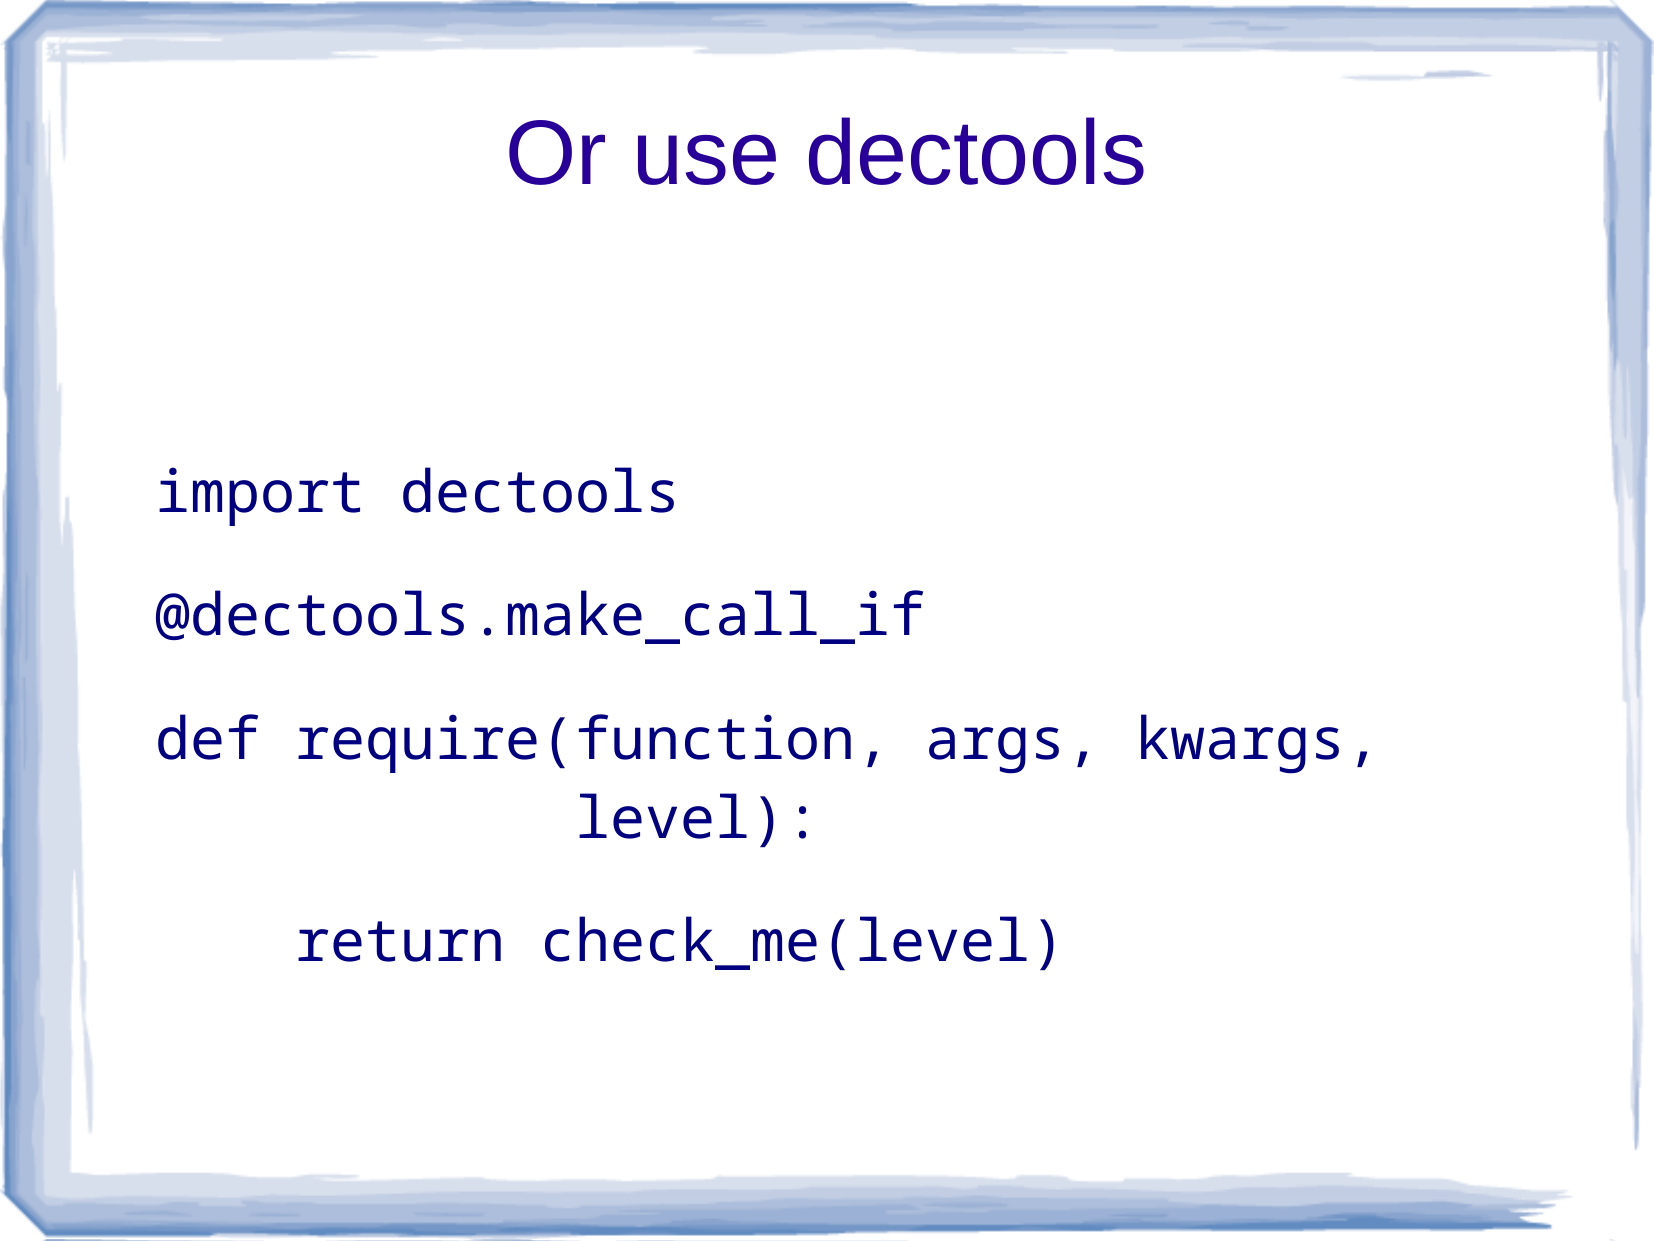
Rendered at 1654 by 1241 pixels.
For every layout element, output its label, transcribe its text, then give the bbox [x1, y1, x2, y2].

title Or use dectools [82, 49, 1571, 257]
list import dectools @dectools.make_call_if def require(function, args, kwargs, level): return check_me(level) [84, 450, 1538, 1032]
picture [0, 0, 1654, 1241]
